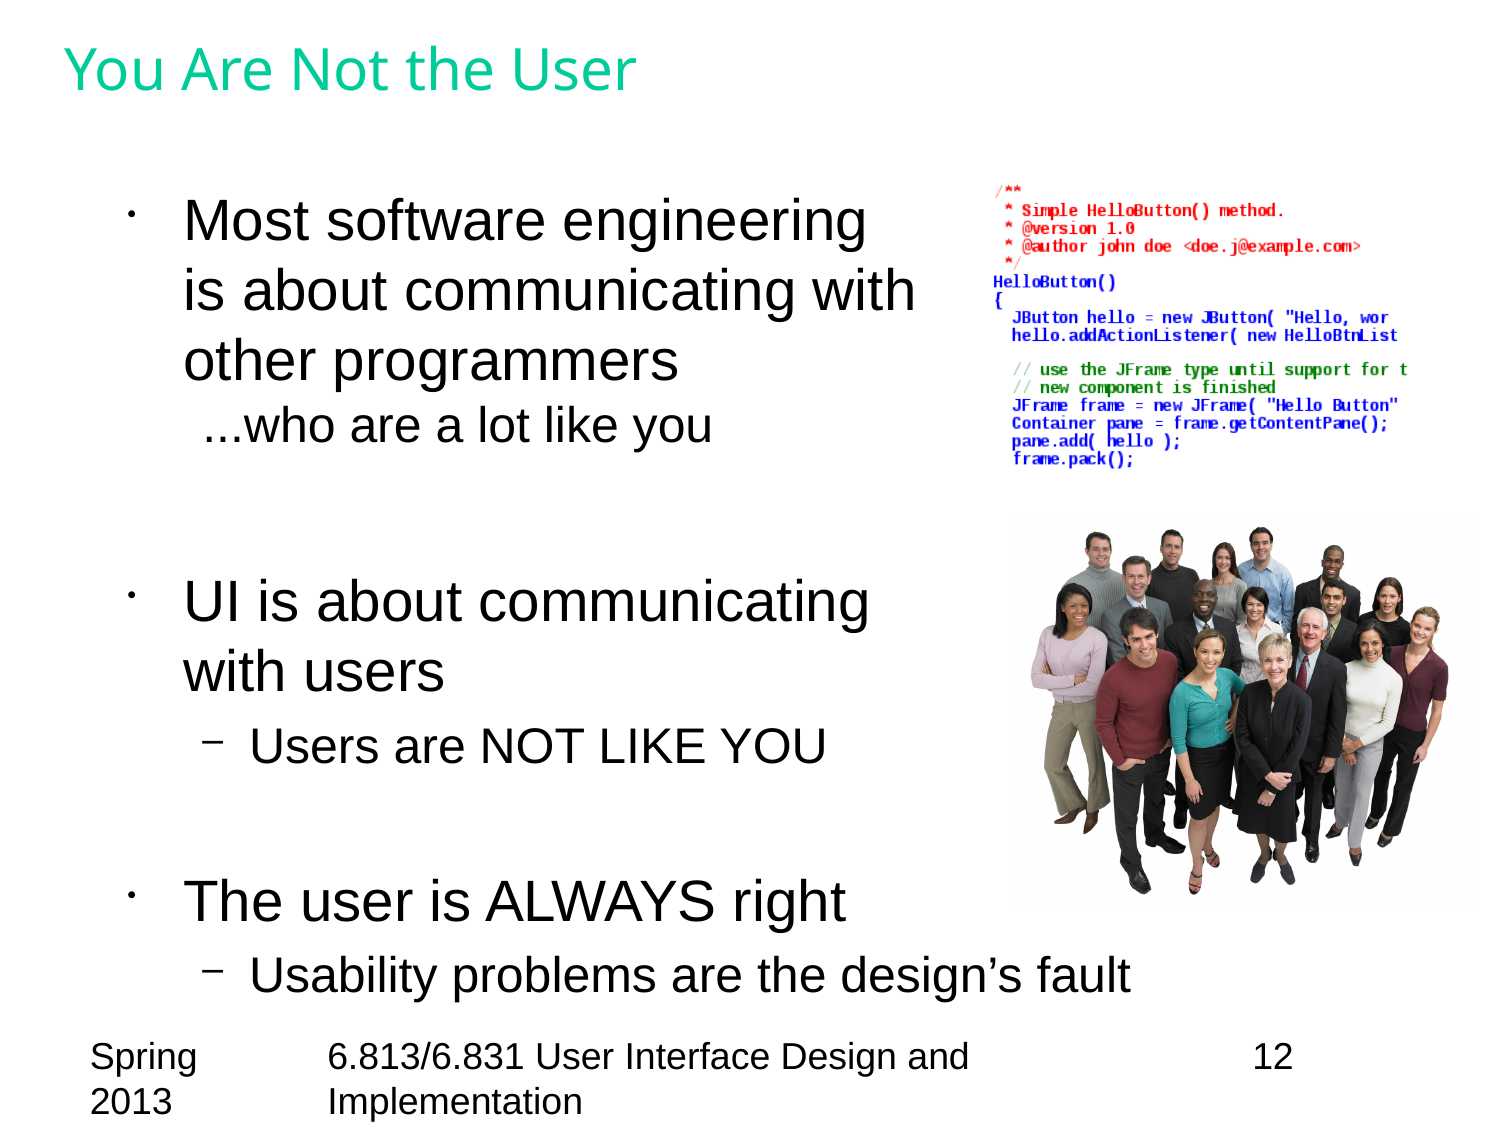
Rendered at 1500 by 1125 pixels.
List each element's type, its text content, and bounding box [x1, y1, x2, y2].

picture [987, 174, 1413, 486]
picture [1012, 516, 1477, 912]
footer 6.813/6.831 User Interface Design and Implementation [312, 1024, 1225, 1103]
slide_number <number> [1237, 1024, 1425, 1103]
list Most software engineering is about communicating with other programmers ...who are a lot like you UI is about communicating with users Users are NOT LIKE YOU The user is ALWAYS right Usability problems are the design’s fault [112, 174, 1388, 1000]
slide_number Spring 2013 [75, 1024, 300, 1103]
title You Are Not the User [50, 24, 1438, 150]
